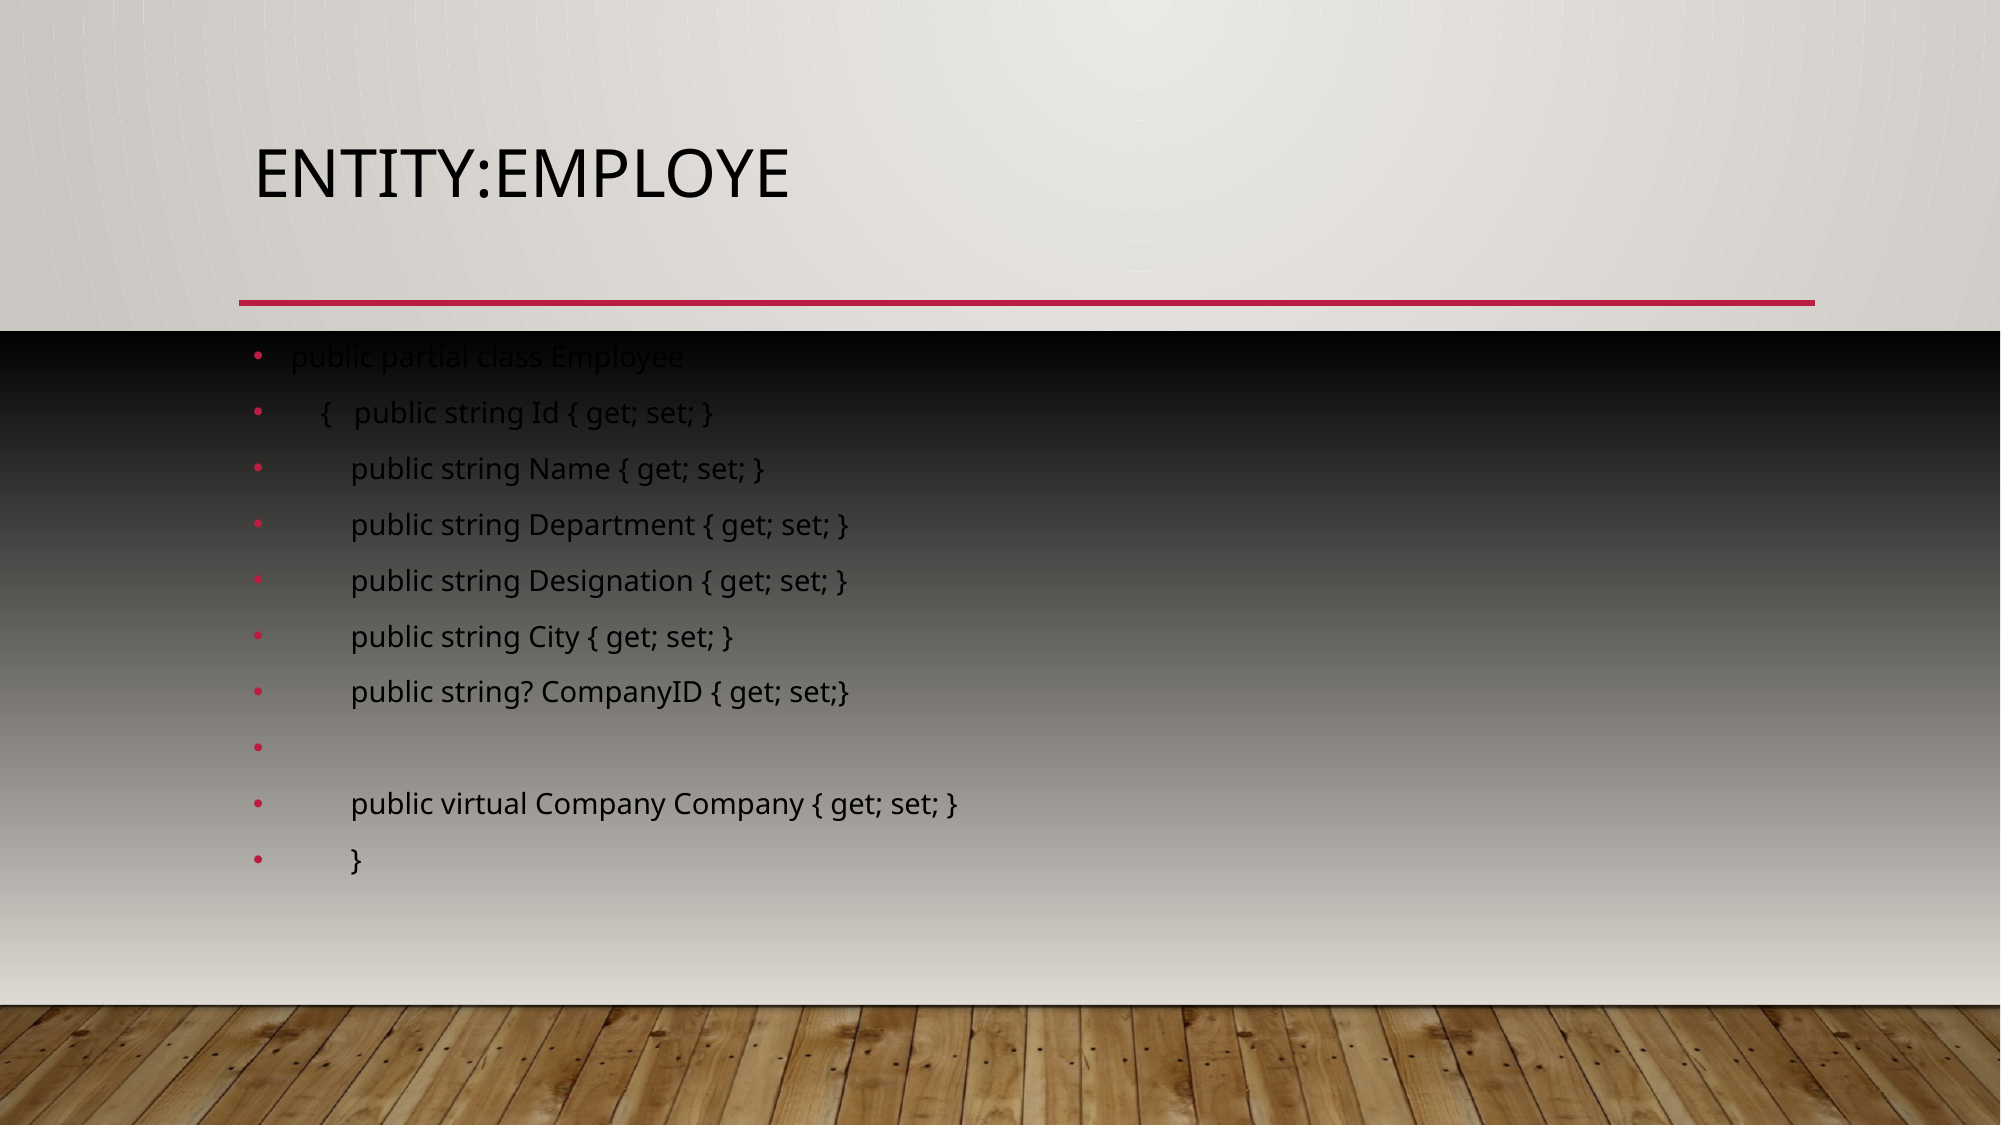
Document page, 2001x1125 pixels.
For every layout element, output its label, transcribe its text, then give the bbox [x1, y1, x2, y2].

list public partial class Employee { public string Id { get; set; } public string Name { get; set; } public string Department { get; set; } public string Designation { get; set; } public string City { get; set; } public string? CompanyID { get; set;} public virtual Company Company { get; set; } } [238, 330, 1814, 897]
title ENTITY:Employe [238, 131, 1814, 305]
